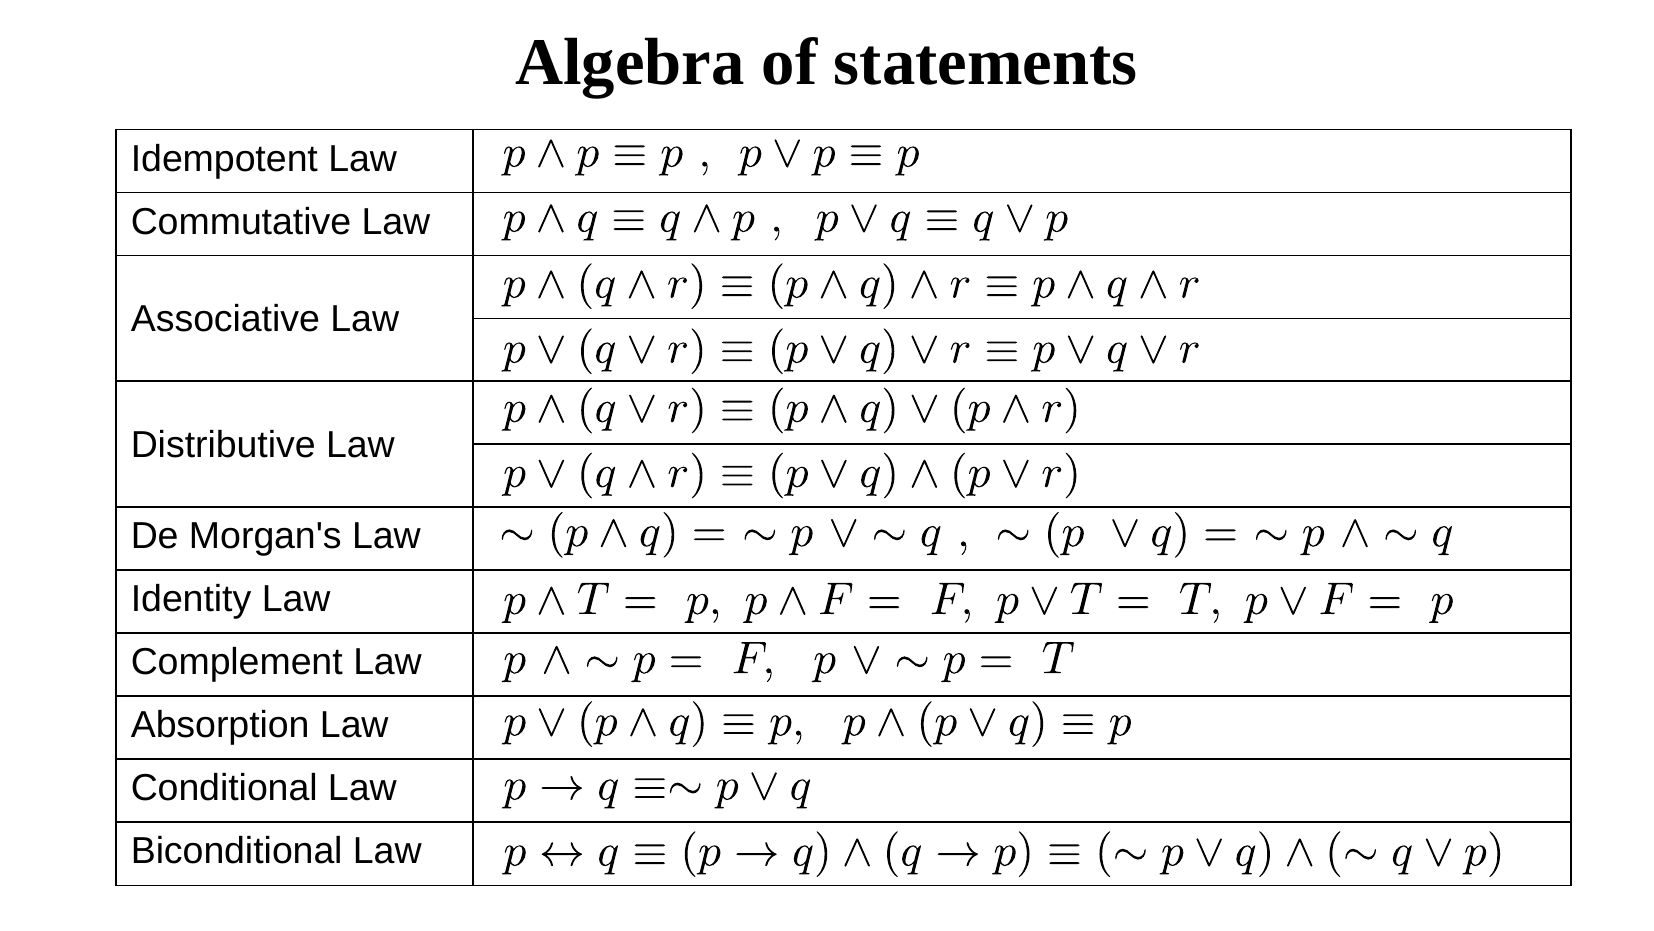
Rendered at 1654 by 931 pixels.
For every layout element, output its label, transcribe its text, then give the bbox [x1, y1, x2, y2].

table_cell Complement Law [117, 634, 472, 695]
table_cell [474, 256, 1570, 318]
text_box [501, 139, 708, 176]
table_cell Identity Law [117, 571, 472, 632]
text_box [501, 204, 780, 241]
text_box [501, 387, 1077, 434]
table_cell [474, 382, 1570, 443]
table_cell Conditional Law [117, 760, 472, 821]
text_box [501, 511, 967, 558]
table_cell [474, 508, 1570, 569]
table_cell Associative Law [117, 256, 472, 380]
subtitle [82, 142, 1571, 889]
text_box [501, 263, 1199, 310]
table_header Idempotent Law [117, 130, 472, 192]
text_box [501, 582, 1453, 623]
text_box [501, 452, 1077, 499]
table_cell [474, 634, 1570, 695]
table_cell [474, 445, 1570, 506]
text_box [501, 831, 1501, 878]
table_cell Biconditional Law [117, 823, 472, 885]
table_cell [474, 571, 1570, 632]
table_cell [474, 319, 1570, 380]
table_cell [474, 760, 1570, 821]
table_cell [474, 193, 1570, 255]
text_box [501, 328, 1199, 375]
table_cell Distributive Law [117, 382, 472, 506]
table_cell Commutative Law [117, 193, 472, 255]
text_box [501, 701, 1132, 747]
table_cell De Morgan's Law [117, 508, 472, 569]
table_cell [474, 697, 1570, 758]
table_cell Absorption Law [117, 697, 472, 758]
text_box [501, 772, 811, 809]
text_box [814, 204, 1068, 241]
title Algebra of statements [82, 21, 1571, 103]
text_box [501, 642, 1074, 683]
text_box [997, 512, 1452, 558]
table_cell [474, 823, 1570, 885]
table_header [474, 130, 1570, 192]
text_box [737, 139, 919, 176]
